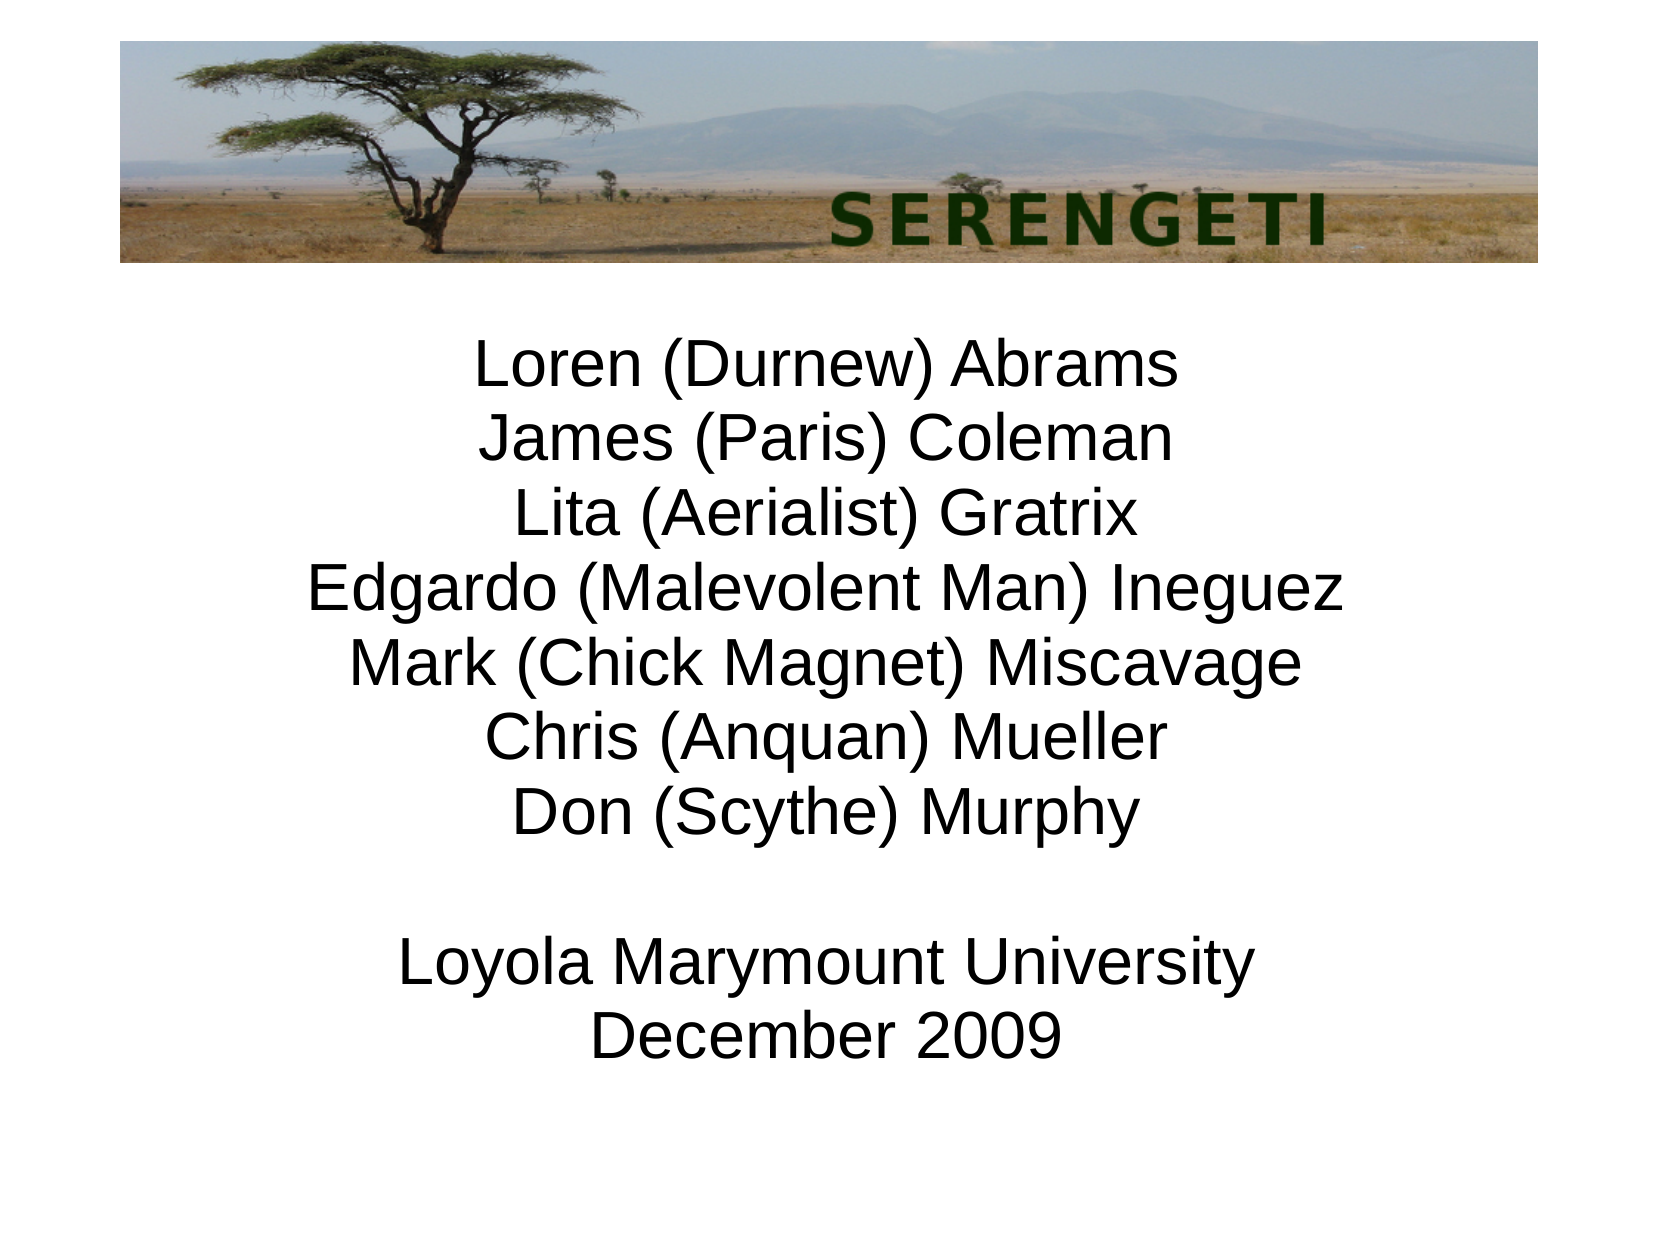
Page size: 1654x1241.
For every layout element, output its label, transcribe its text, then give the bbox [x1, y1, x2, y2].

picture [120, 41, 1538, 263]
subtitle Loren (Durnew) Abrams James (Paris) Coleman Lita (Aerialist) Gratrix Edgardo (Malevolent Man) Ineguez Mark (Chick Magnet) Miscavage Chris (Anquan) Mueller Don (Scythe) Murphy Loyola Marymount University December 2009 [82, 290, 1571, 1109]
